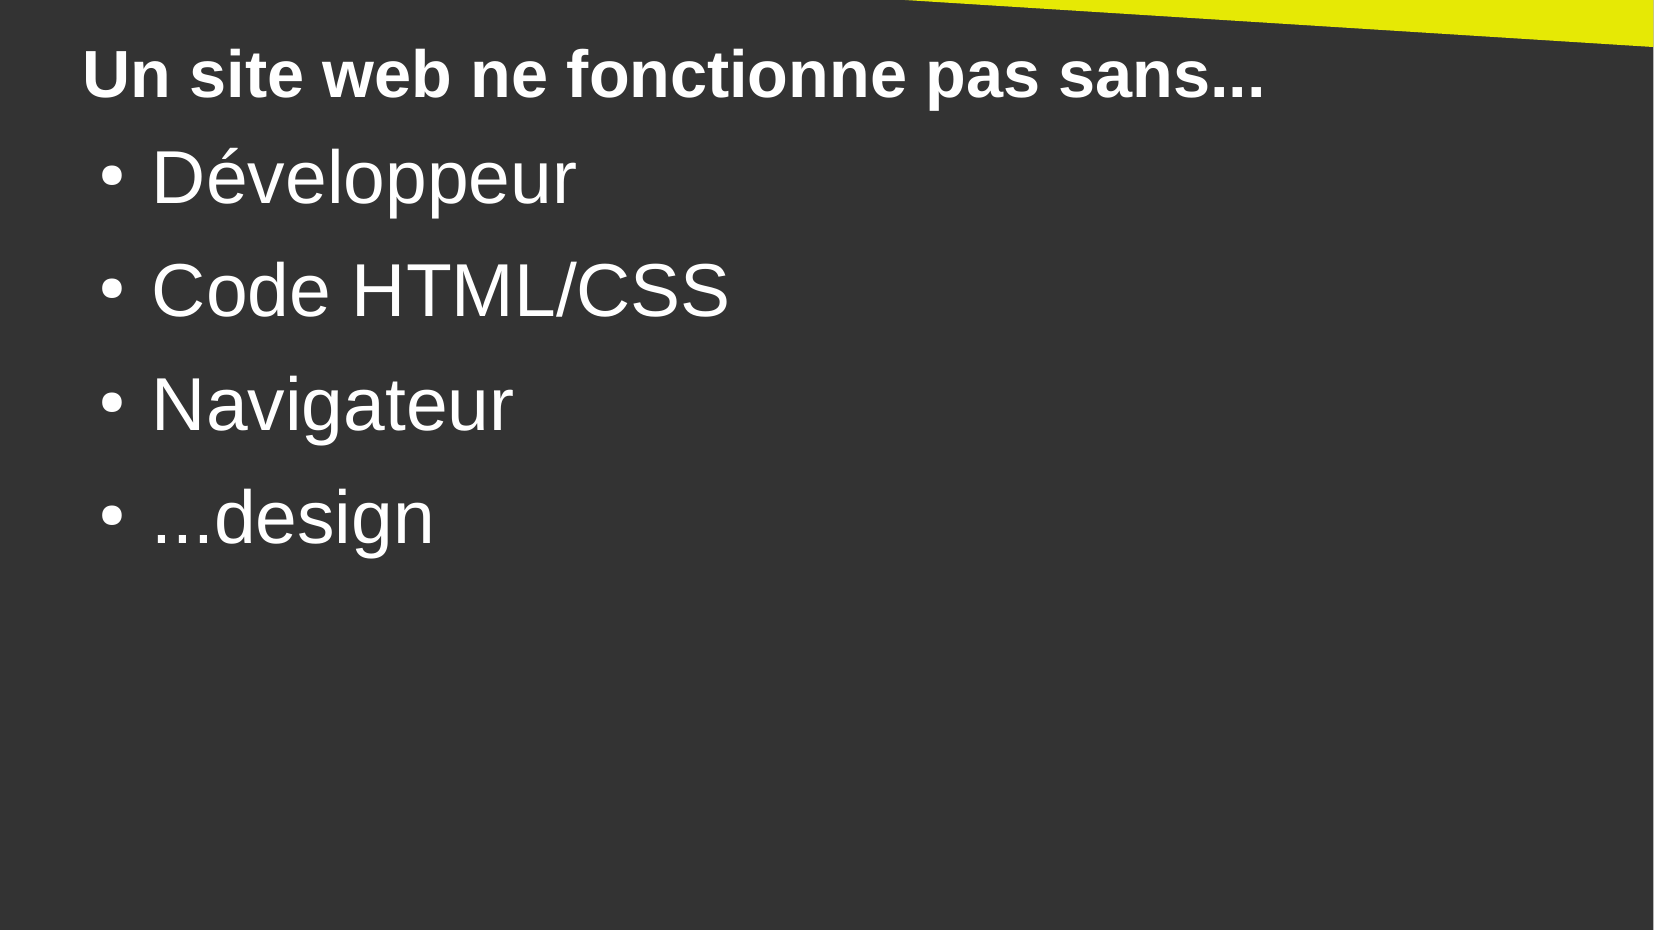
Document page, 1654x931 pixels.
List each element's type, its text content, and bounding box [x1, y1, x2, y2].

text_box [904, 0, 1654, 48]
list Développeur Code HTML/CSS Navigateur ...design [80, 135, 1620, 827]
title Un site web ne fonctionne pas sans... [82, 37, 1571, 114]
